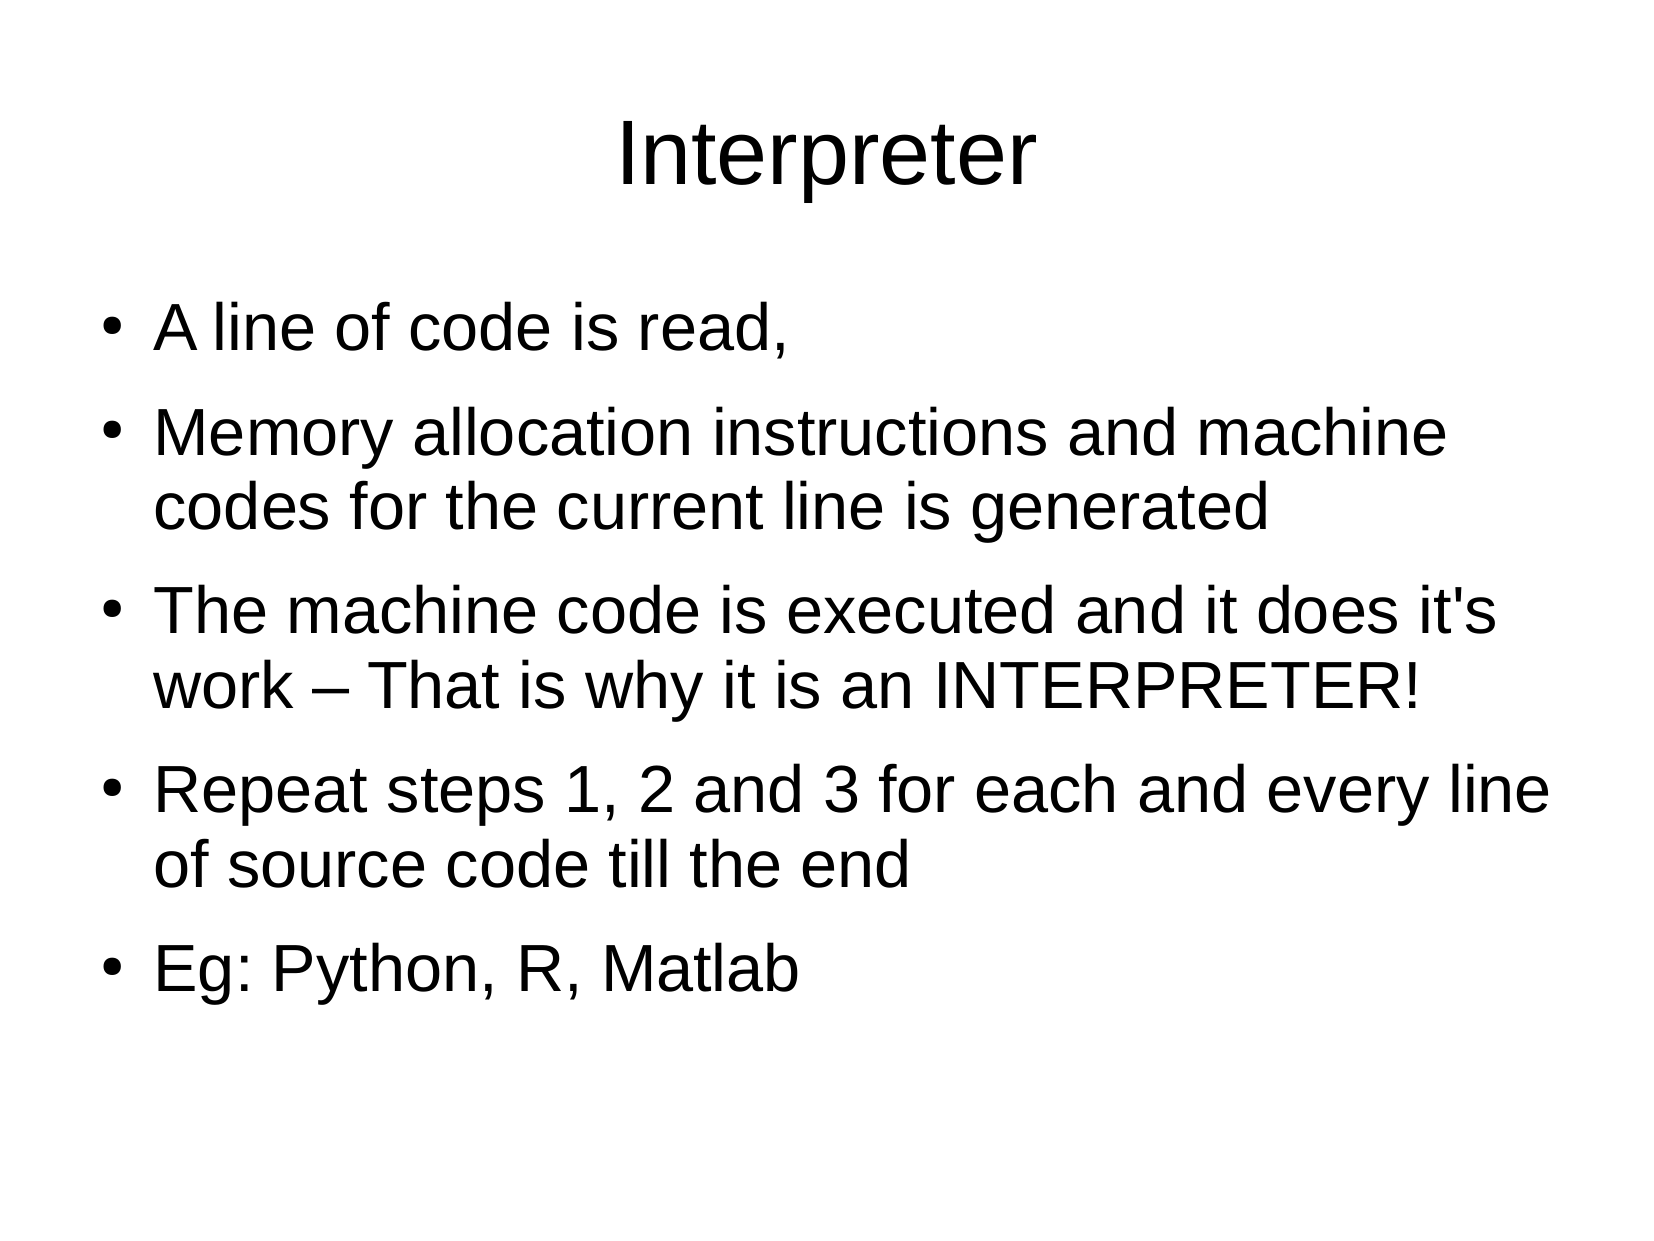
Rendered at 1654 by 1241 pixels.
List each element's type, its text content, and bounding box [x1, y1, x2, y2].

title Interpreter [82, 49, 1571, 257]
list A line of code is read, Memory allocation instructions and machine codes for the current line is generated The machine code is executed and it does it's work – That is why it is an INTERPRETER! Repeat steps 1, 2 and 3 for each and every line of source code till the end Eg: Python, R, Matlab [82, 290, 1571, 1010]
